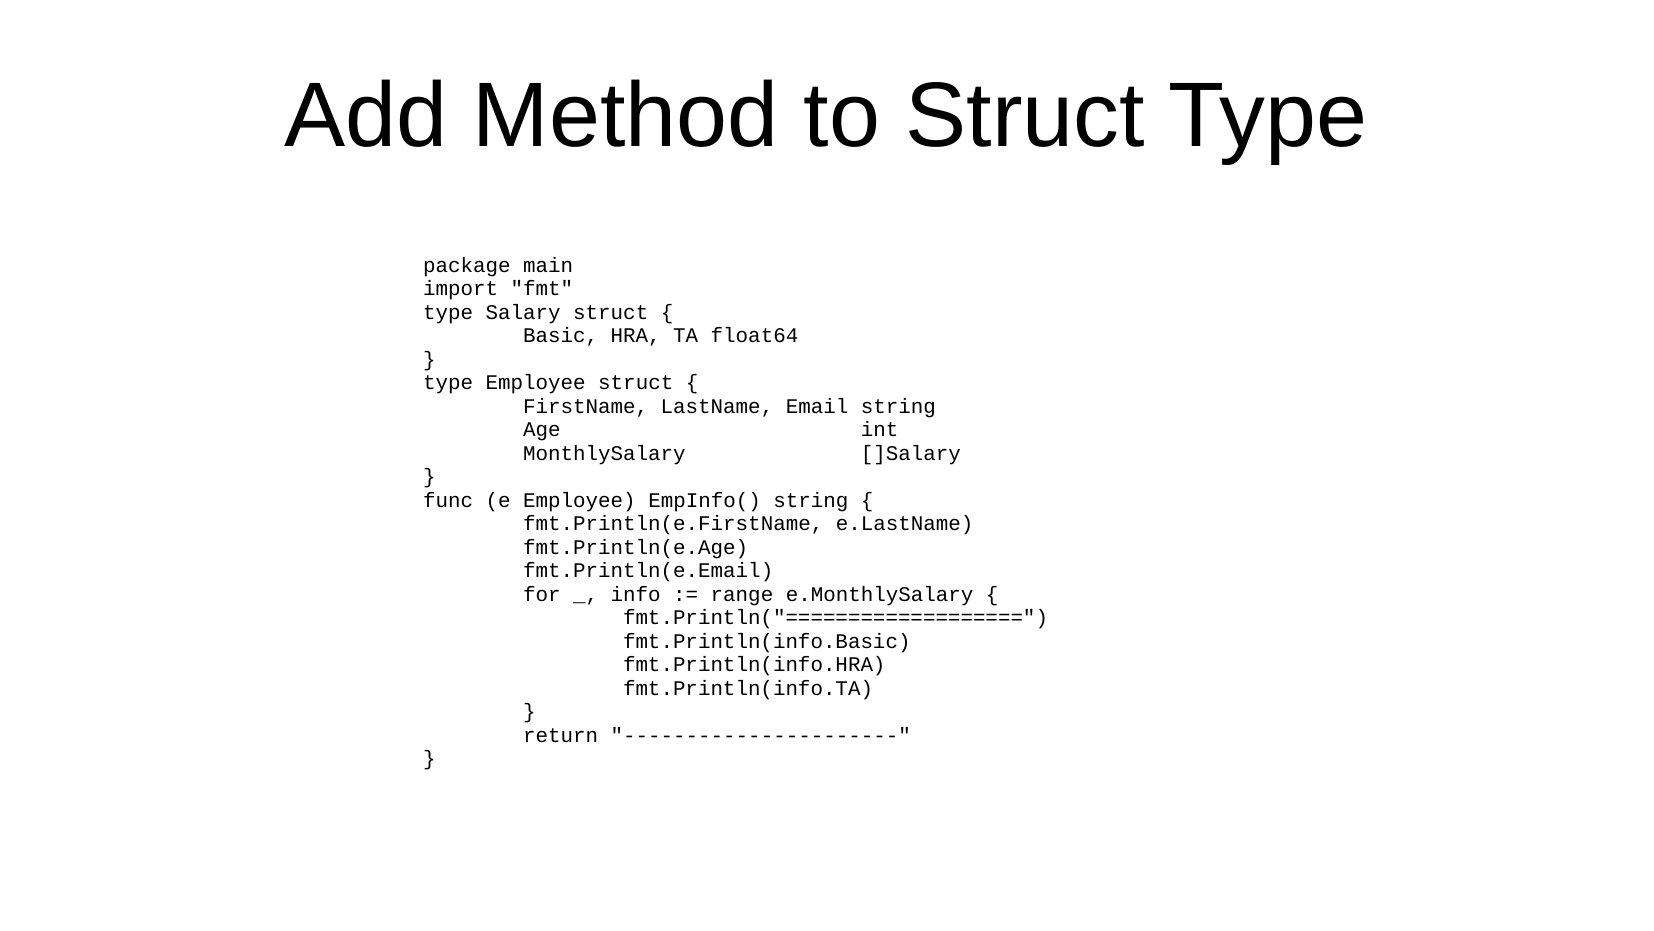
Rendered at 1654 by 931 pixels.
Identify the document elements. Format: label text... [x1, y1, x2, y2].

text_box package main import "fmt" type Salary struct { Basic, HRA, TA float64 } type Employee struct { FirstName, LastName, Email string Age int MonthlySalary []Salary } func (e Employee) EmpInfo() string { fmt.Println(e.FirstName, e.LastName) fmt.Println(e.Age) fmt.Println(e.Email) for _, info := range e.MonthlySalary { fmt.Println("===================") fmt.Println(info.Basic) fmt.Println(info.HRA) fmt.Println(info.TA) } return "----------------------" } [408, 247, 1063, 780]
title Add Method to Struct Type [82, 37, 1571, 193]
